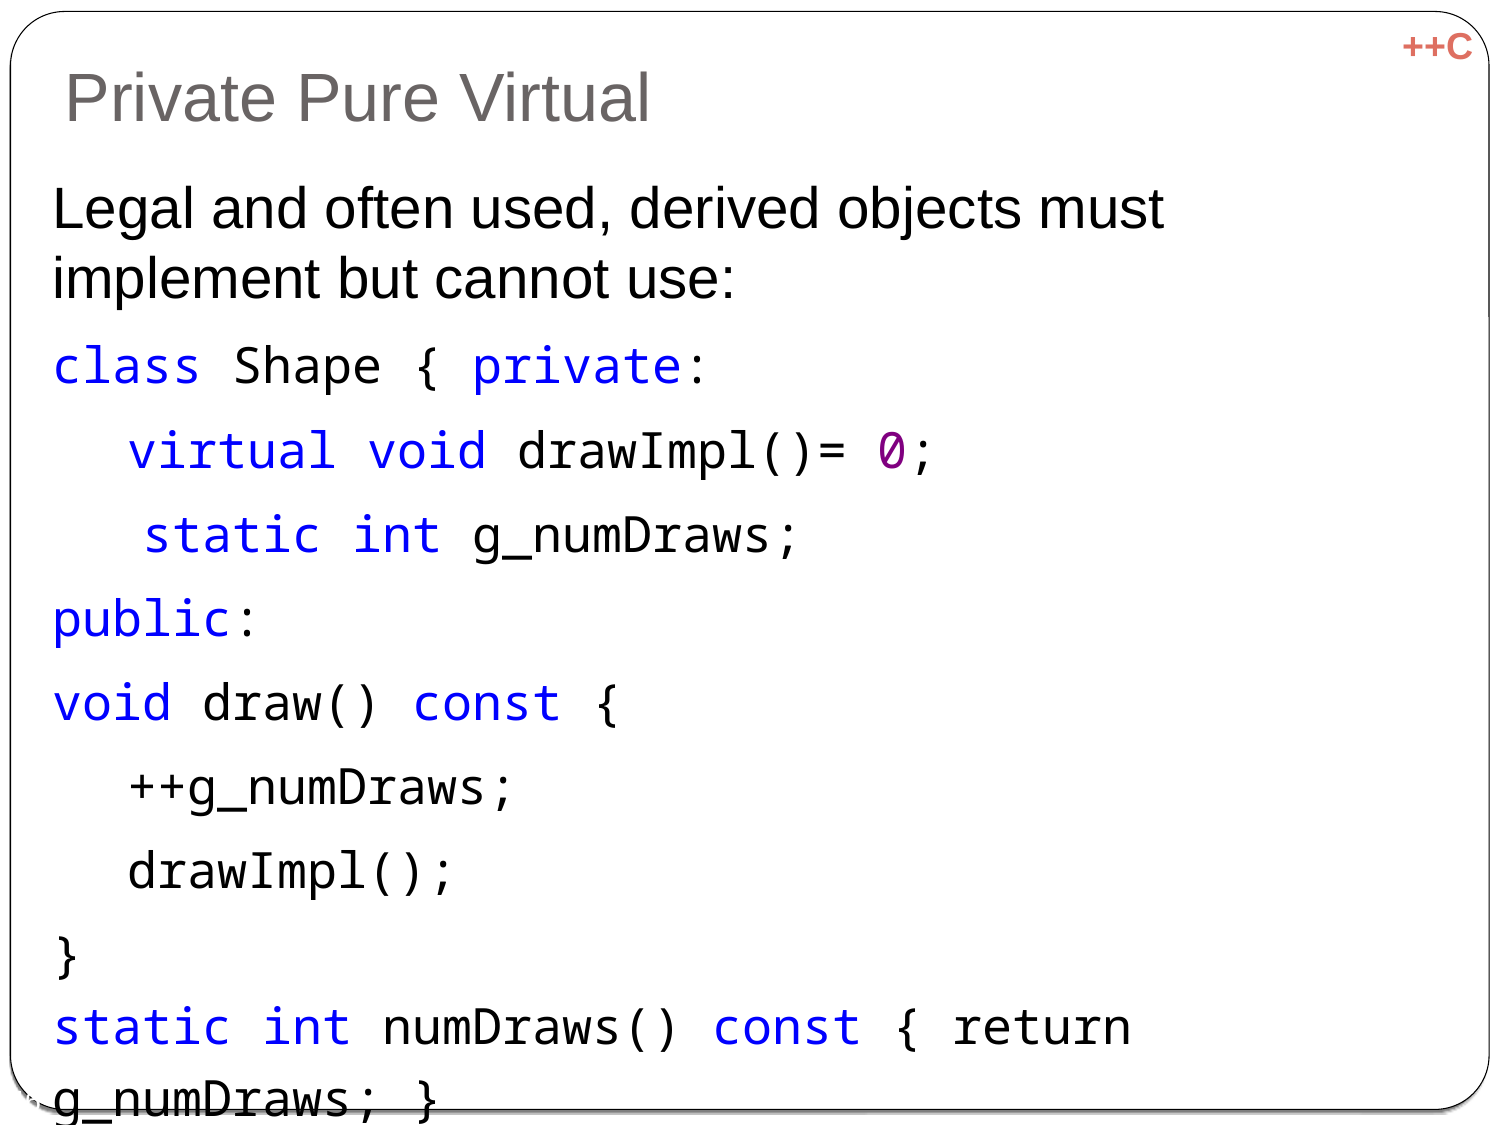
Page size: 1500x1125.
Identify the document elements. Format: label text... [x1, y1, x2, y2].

list Legal and often used, derived objects must implement but cannot use: class Shape { private: virtual void drawImpl()= 0; static int g_numDraws; public: void draw() const { ++g_numDraws; drawImpl(); } static int numDraws() const { return g_numDraws; } [37, 162, 1463, 1088]
title Private Pure Virtual [50, 45, 1450, 150]
slide_number <number> [0, 1074, 50, 1125]
